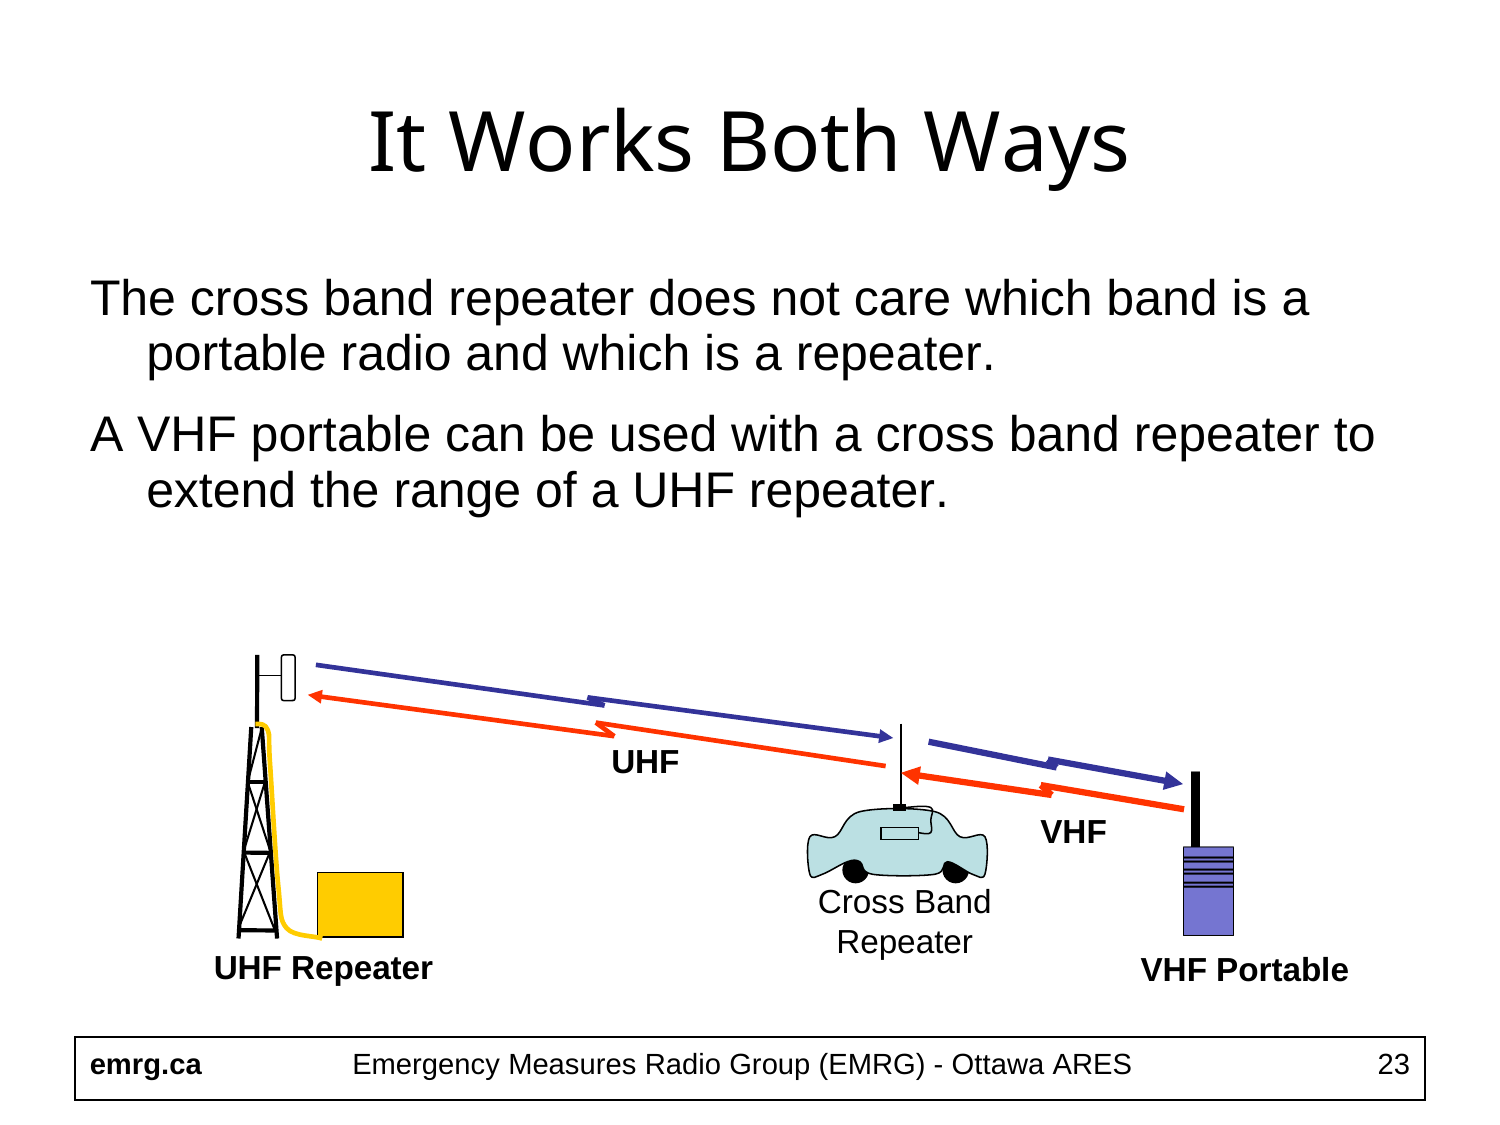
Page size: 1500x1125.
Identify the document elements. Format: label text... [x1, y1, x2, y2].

text_box UHF Repeater [198, 938, 449, 994]
picture [1182, 771, 1235, 937]
list The cross band repeater does not care which band is a portable radio and which is a repeater. A VHF portable can be used with a cross band repeater to extend the range of a UHF repeater. [75, 262, 1426, 624]
text_box VHF [1025, 802, 1122, 858]
text_box VHF Portable [1125, 940, 1365, 996]
text_box Emergency Measures Radio Group (EMRG) - Ottawa ARES [247, 1037, 1238, 1103]
text_box <number> [1246, 1037, 1426, 1103]
text_box [317, 872, 404, 937]
title It Works Both Ways [75, 45, 1426, 233]
text_box Cross Band Repeater [770, 872, 1040, 968]
text_box UHF [596, 732, 695, 788]
text_box [807, 808, 988, 872]
